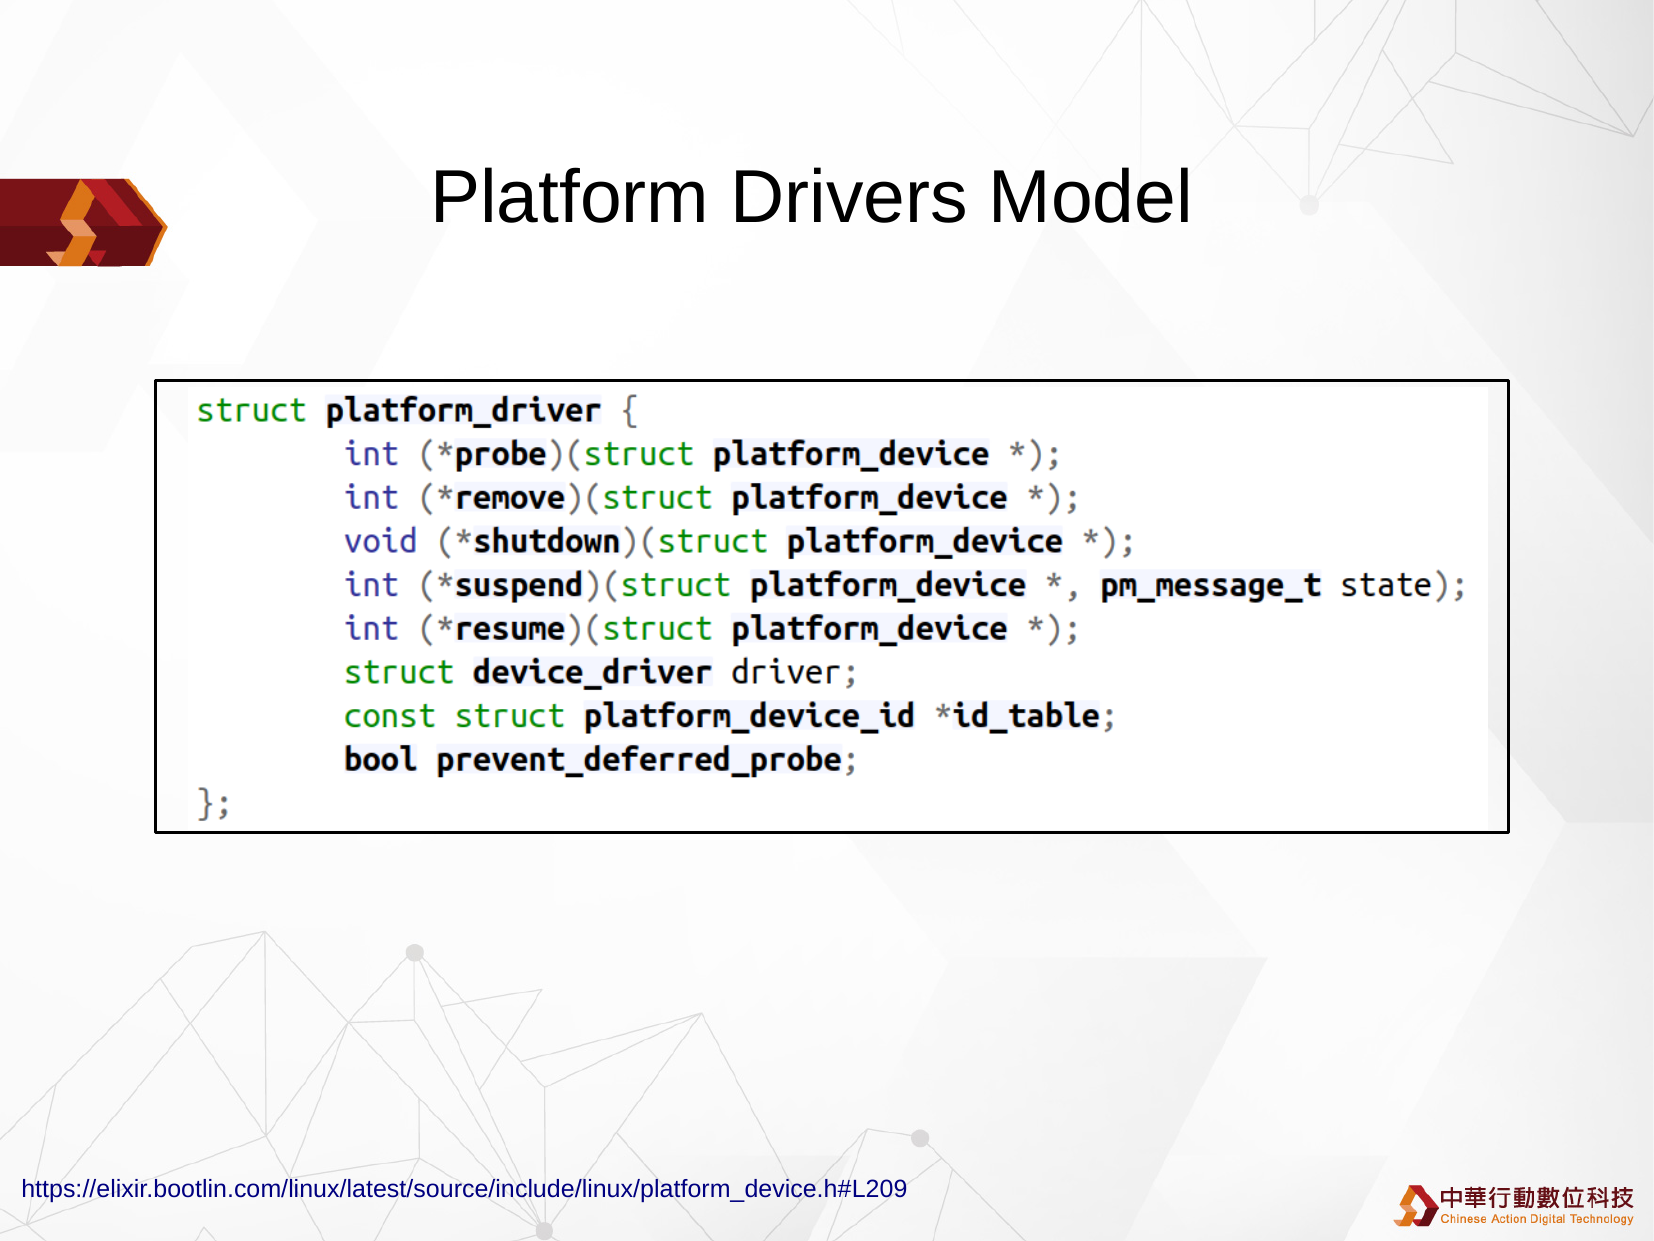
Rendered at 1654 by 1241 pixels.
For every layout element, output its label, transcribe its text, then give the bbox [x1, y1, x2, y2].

title Platform Drivers Model [118, 112, 1506, 281]
picture [0, 0, 1654, 1241]
text_box https://elixir.bootlin.com/linux/latest/source/include/linux/platform_device.h#L209 [6, 1166, 928, 1224]
